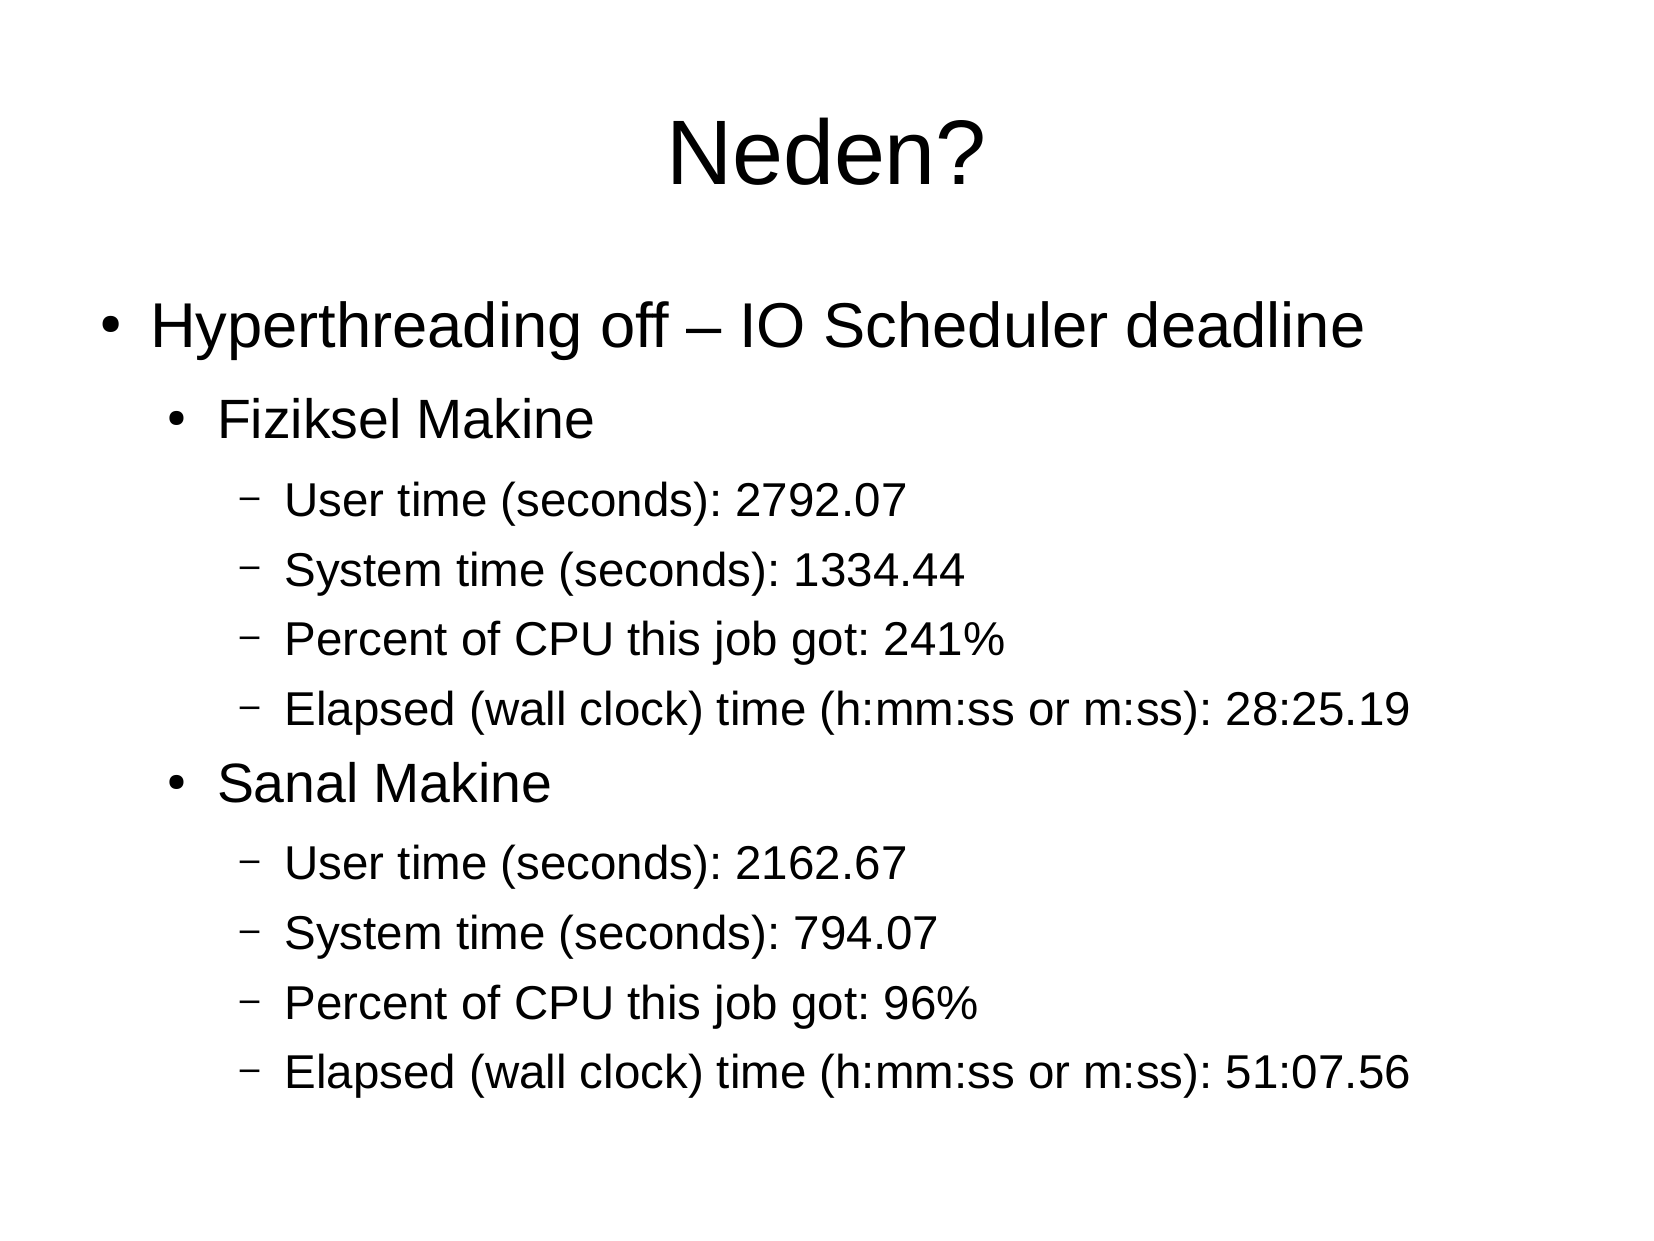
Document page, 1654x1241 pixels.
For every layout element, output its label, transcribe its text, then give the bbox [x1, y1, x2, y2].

list Hyperthreading off – IO Scheduler deadline Fiziksel Makine User time (seconds): 2792.07 System time (seconds): 1334.44 Percent of CPU this job got: 241% Elapsed (wall clock) time (h:mm:ss or m:ss): 28:25.19 Sanal Makine User time (seconds): 2162.67 System time (seconds): 794.07 Percent of CPU this job got: 96% Elapsed (wall clock) time (h:mm:ss or m:ss): 51:07.56 [82, 290, 1571, 1109]
title Neden? [82, 56, 1571, 250]
